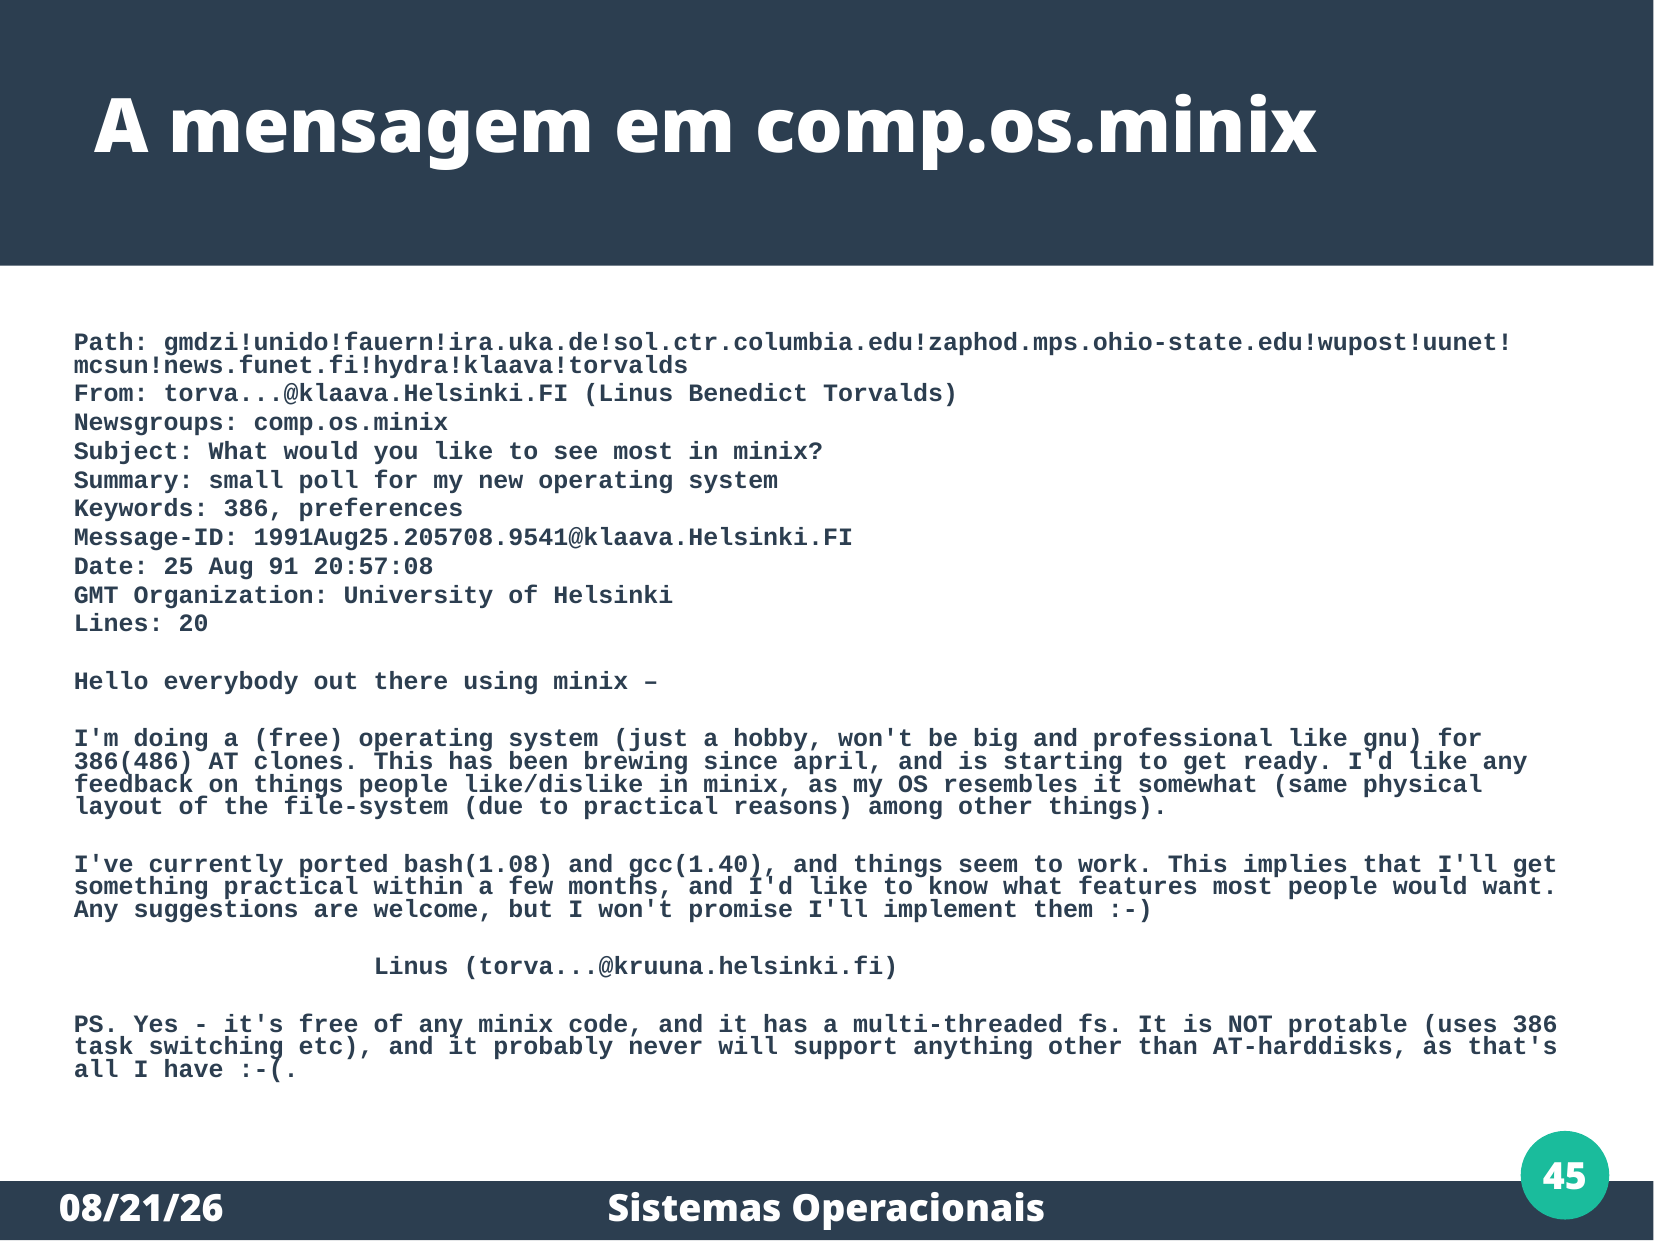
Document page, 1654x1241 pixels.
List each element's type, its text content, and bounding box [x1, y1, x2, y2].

title A mensagem em comp.os.minix [59, 49, 1595, 207]
list Path: gmdzi!unido!fauern!ira.uka.de!sol.ctr.columbia.edu!zaphod.mps.ohio-state.edu!wupost!uunet!mcsun!news.funet.fi!hydra!klaava!torvalds From: torva...@klaava.Helsinki.FI (Linus Benedict Torvalds) Newsgroups: comp.os.minix Subject: What would you like to see most in minix? Summary: small poll for my new operating system Keywords: 386, preferences Message-ID: 1991Aug25.205708.9541@klaava.Helsinki.FI Date: 25 Aug 91 20:57:08 GMT Organization: University of Helsinki Lines: 20 Hello everybody out there using minix – I'm doing a (free) operating system (just a hobby, won't be big and professional like gnu) for 386(486) AT clones. This has been brewing since april, and is starting to get ready. I'd like any feedback on things people like/dislike in minix, as my OS resembles it somewhat (same physical layout of the file-system (due to practical reasons) among other things). I've currently ported bash(1.08) and gcc(1.40), and things seem to work. This implies that I'll get something practical within a few months, and I'd like to know what features most people would want. Any suggestions are welcome, but I won't promise I'll implement them :-) Linus (torva...@kruuna.helsinki.fi) PS. Yes - it's free of any minix code, and it has a multi-threaded fs. It is NOT protable (uses 386 task switching etc), and it probably never will support anything other than AT-harddisks, as that's all I have :-(. [59, 324, 1595, 1152]
